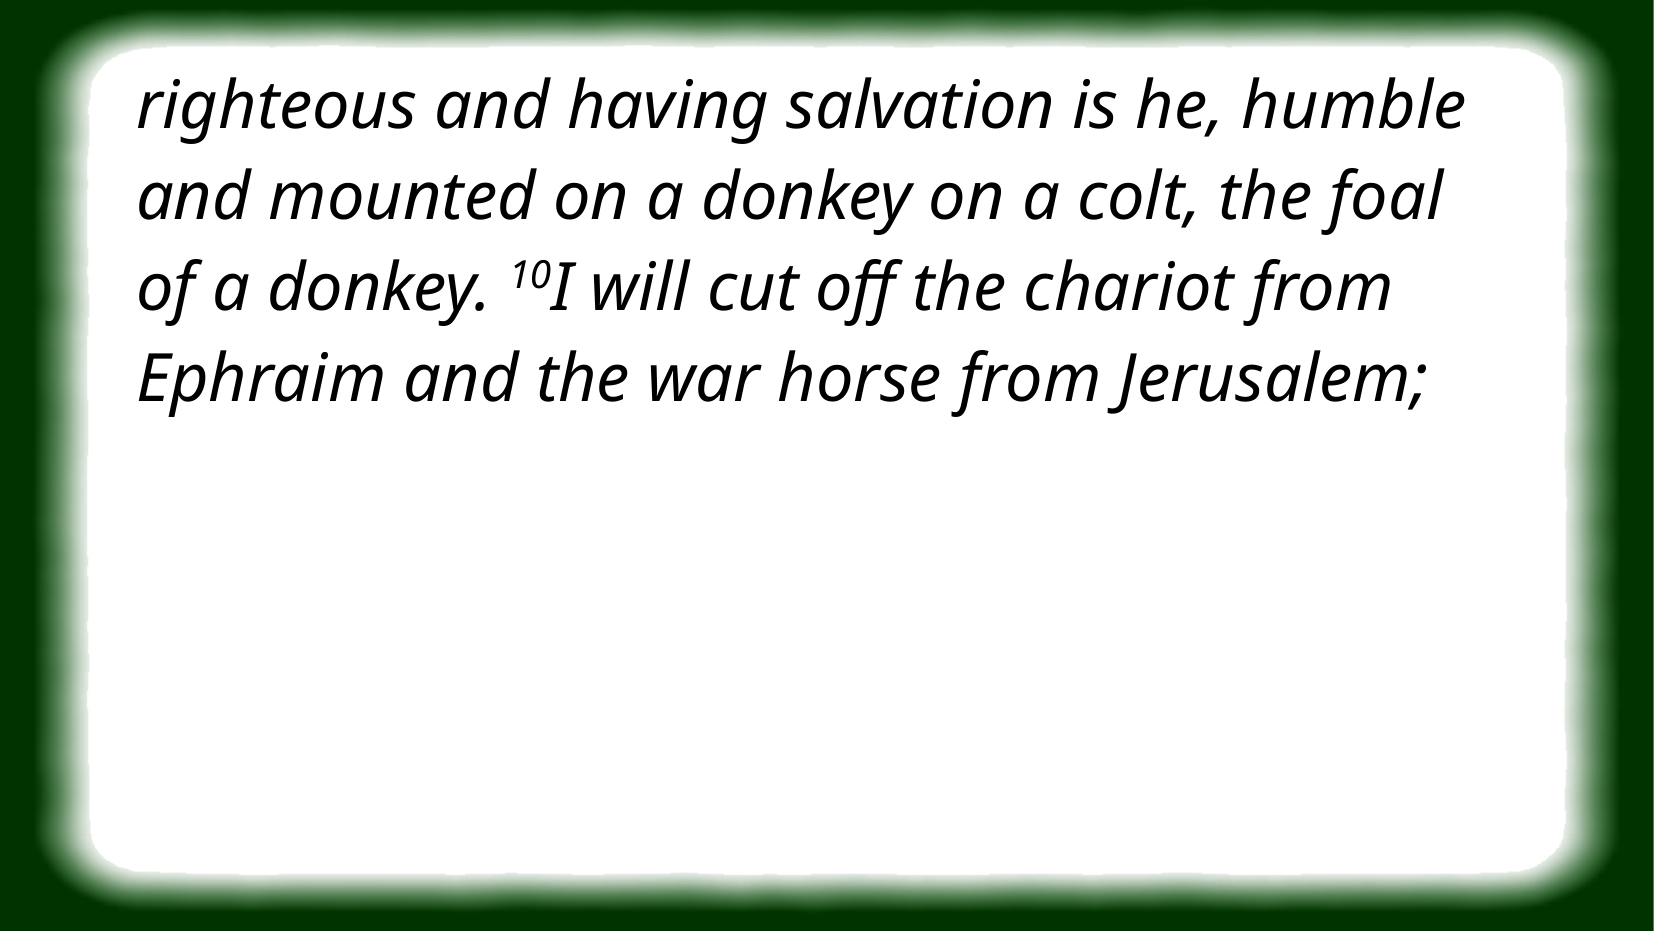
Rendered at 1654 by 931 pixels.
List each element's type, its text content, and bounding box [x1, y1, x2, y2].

text_box righteous and having salvation is he, humble and mounted on a donkey on a colt, the foal of a donkey. 10I will cut off the chariot from Ephraim and the war horse from Jerusalem; [121, 50, 1526, 451]
picture [0, 0, 1654, 931]
